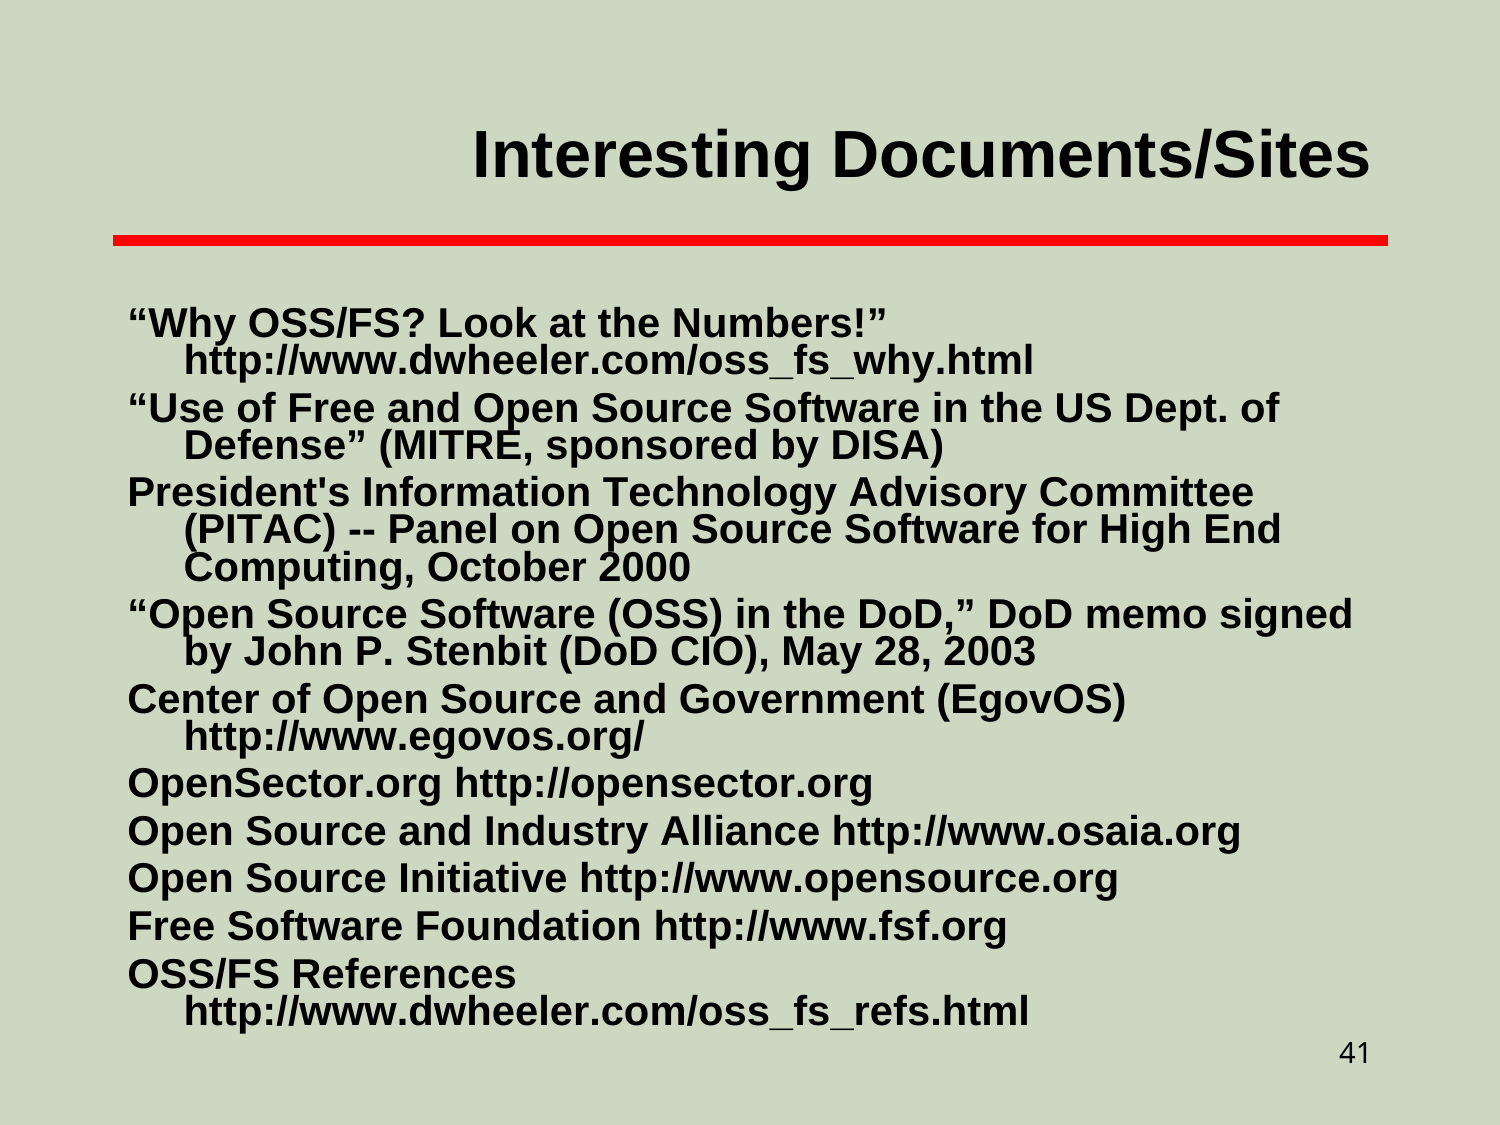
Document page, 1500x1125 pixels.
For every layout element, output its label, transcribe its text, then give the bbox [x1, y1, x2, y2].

title Interesting Documents/Sites [337, 85, 1388, 224]
list “Why OSS/FS? Look at the Numbers!” http://www.dwheeler.com/oss_fs_why.html “Use of Free and Open Source Software in the US Dept. of Defense” (MITRE, sponsored by DISA) President's Information Technology Advisory Committee (PITAC) -- Panel on Open Source Software for High End Computing, October 2000 “Open Source Software (OSS) in the DoD,” DoD memo signed by John P. Stenbit (DoD CIO), May 28, 2003 Center of Open Source and Government (EgovOS) http://www.egovos.org/ OpenSector.org http://opensector.org Open Source and Industry Alliance http://www.osaia.org Open Source Initiative http://www.opensource.org Free Software Foundation http://www.fsf.org OSS/FS References http://www.dwheeler.com/oss_fs_refs.html [112, 299, 1388, 1050]
